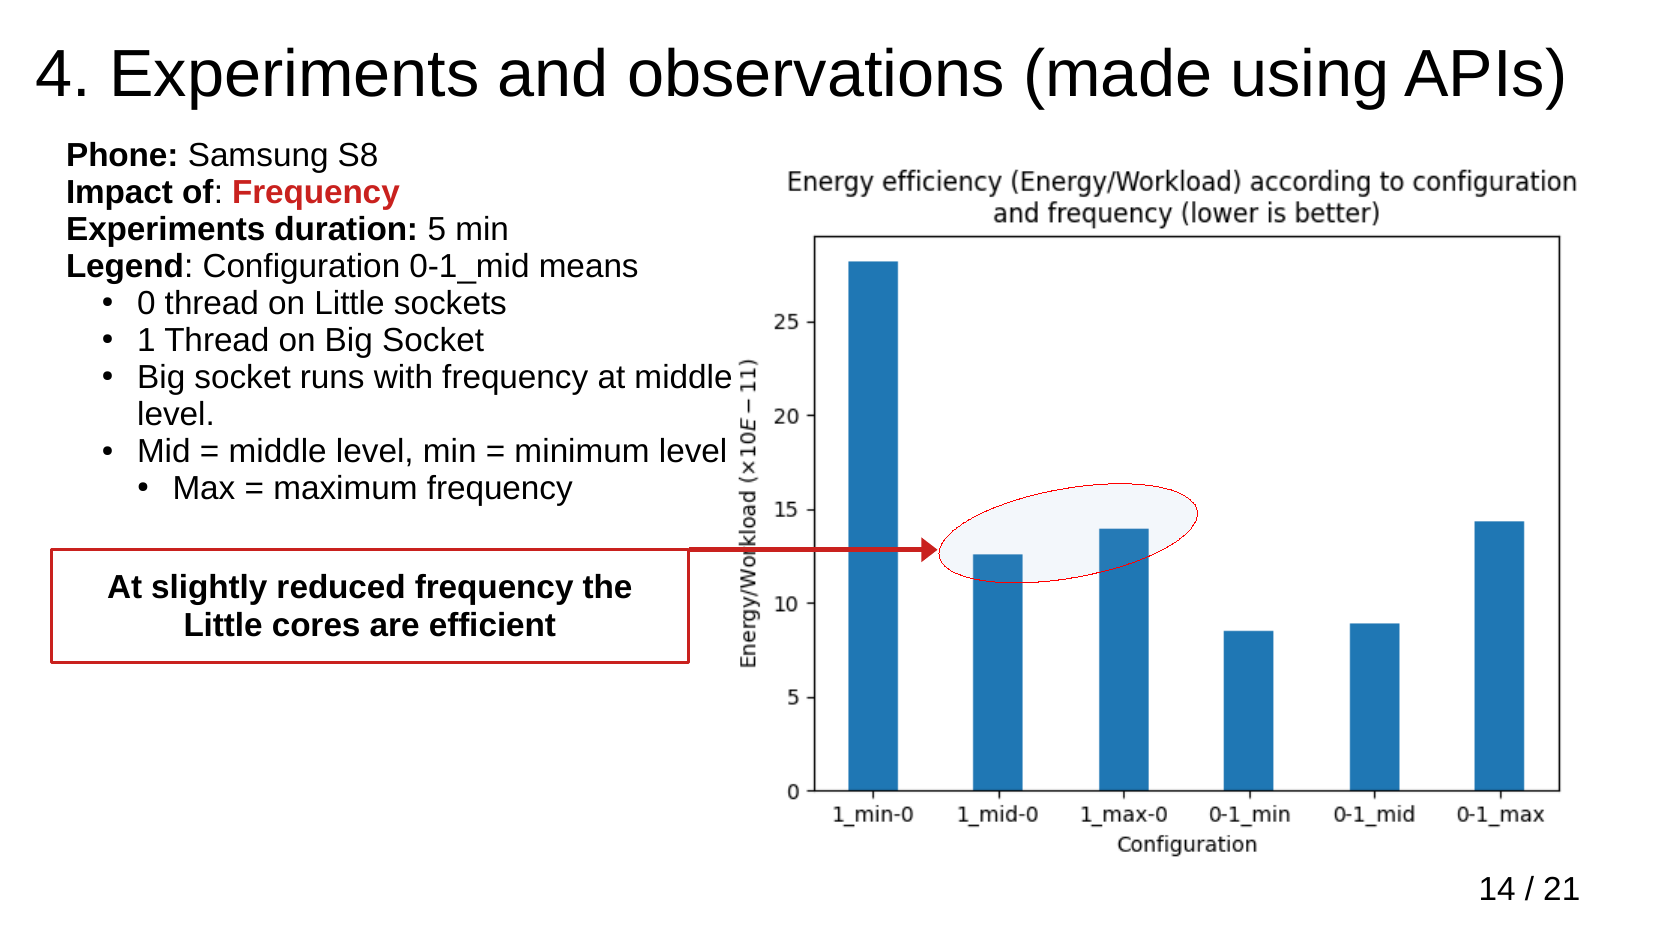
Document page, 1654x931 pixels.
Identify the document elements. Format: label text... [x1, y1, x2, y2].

picture [694, 149, 1654, 870]
title 4. Experiments and observations (made using APIs) [35, 0, 1629, 148]
text_box 14 / 21 [1463, 862, 1652, 931]
text_box [938, 483, 1198, 583]
text_box Phone: Samsung S8 Impact of: Frequency Experiments duration: 5 min Legend: Configuration 0-1_mid means 0 thread on Little sockets 1 Thread on Big Socket Big socket runs with frequency at middle level. Mid = middle level, min = minimum level Max = maximum frequency [51, 148, 764, 515]
text_box At slightly reduced frequency the Little cores are efficient [51, 549, 689, 663]
